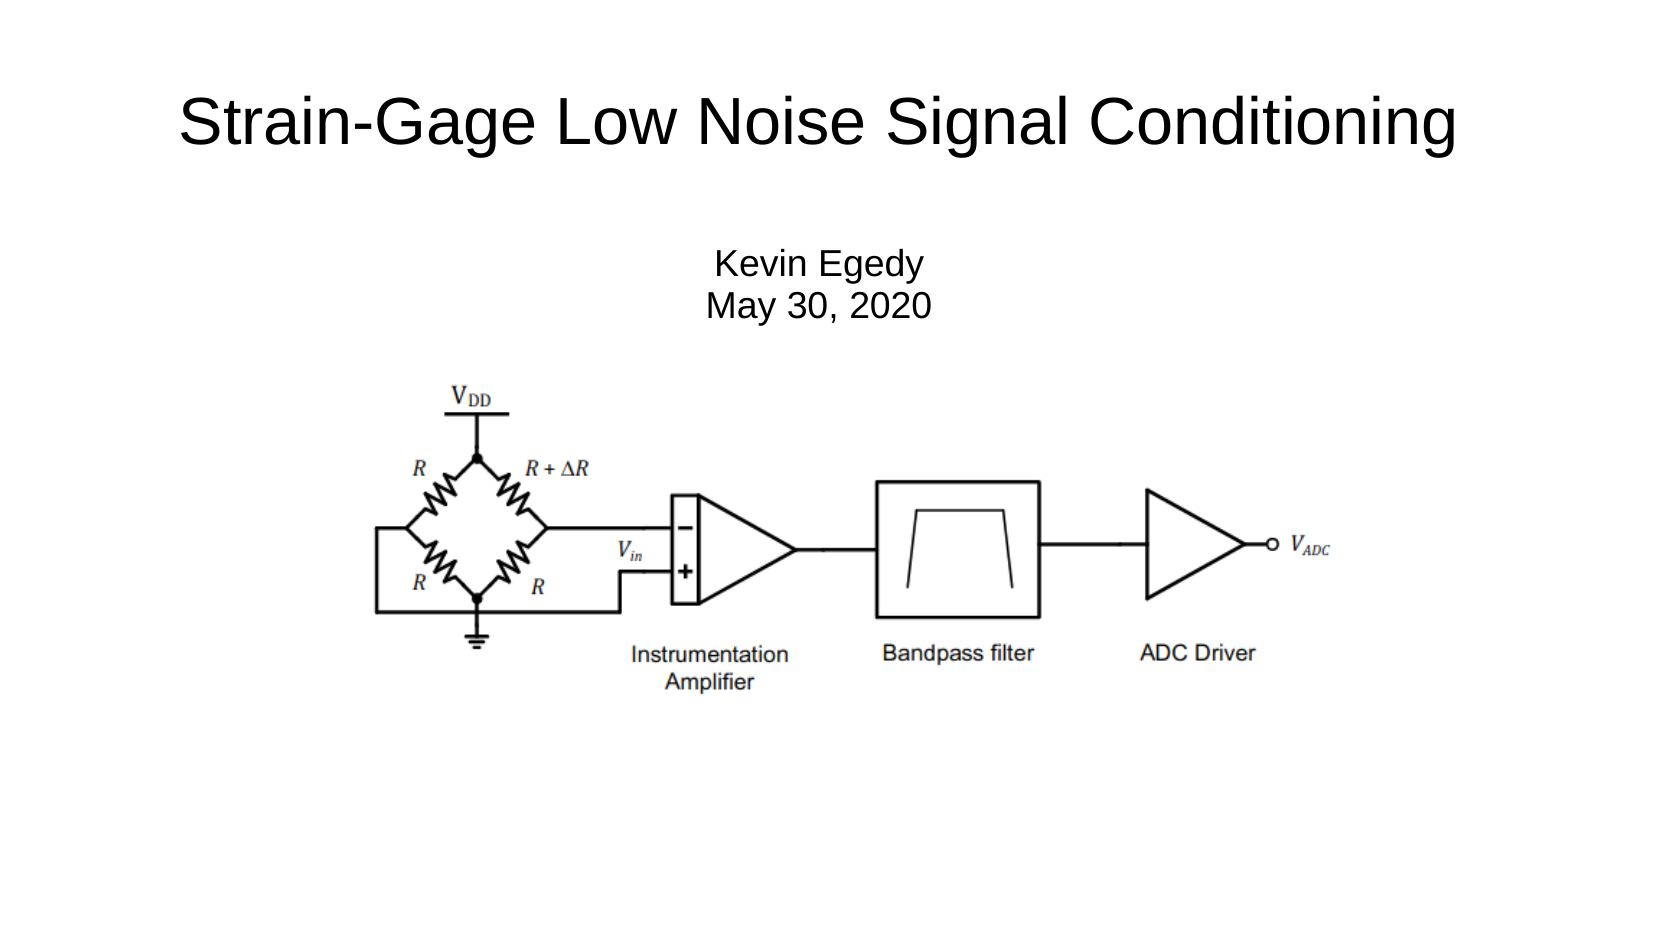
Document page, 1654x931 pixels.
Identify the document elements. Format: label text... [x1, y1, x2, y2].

title Strain-Gage Low Noise Signal Conditioning Kevin Egedy May 30, 2020 [75, 83, 1564, 327]
picture [335, 372, 1366, 721]
